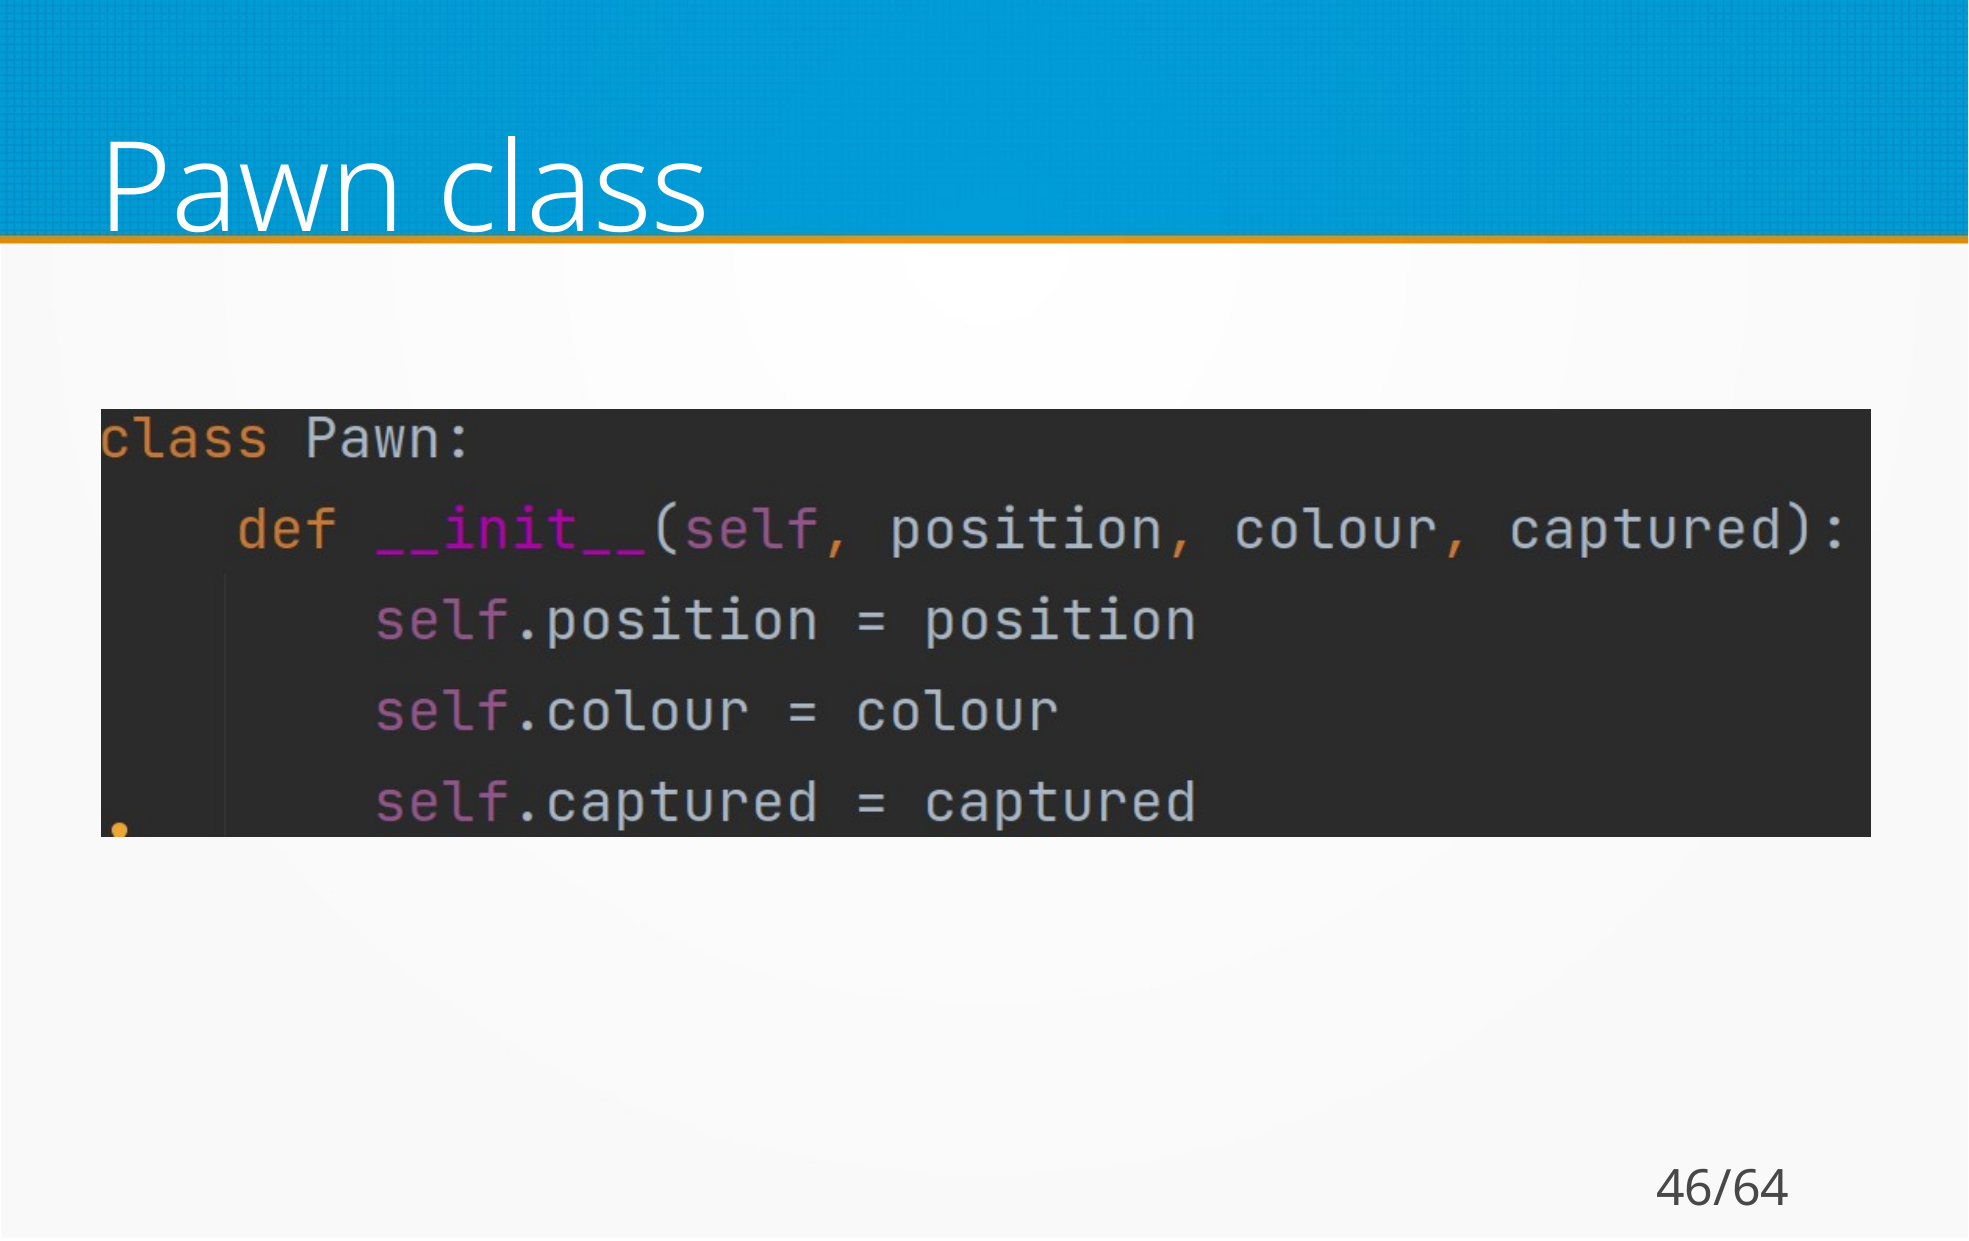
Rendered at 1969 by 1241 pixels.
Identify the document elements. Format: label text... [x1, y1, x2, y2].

title Pawn class [98, 49, 1870, 257]
picture [0, 233, 1969, 1241]
